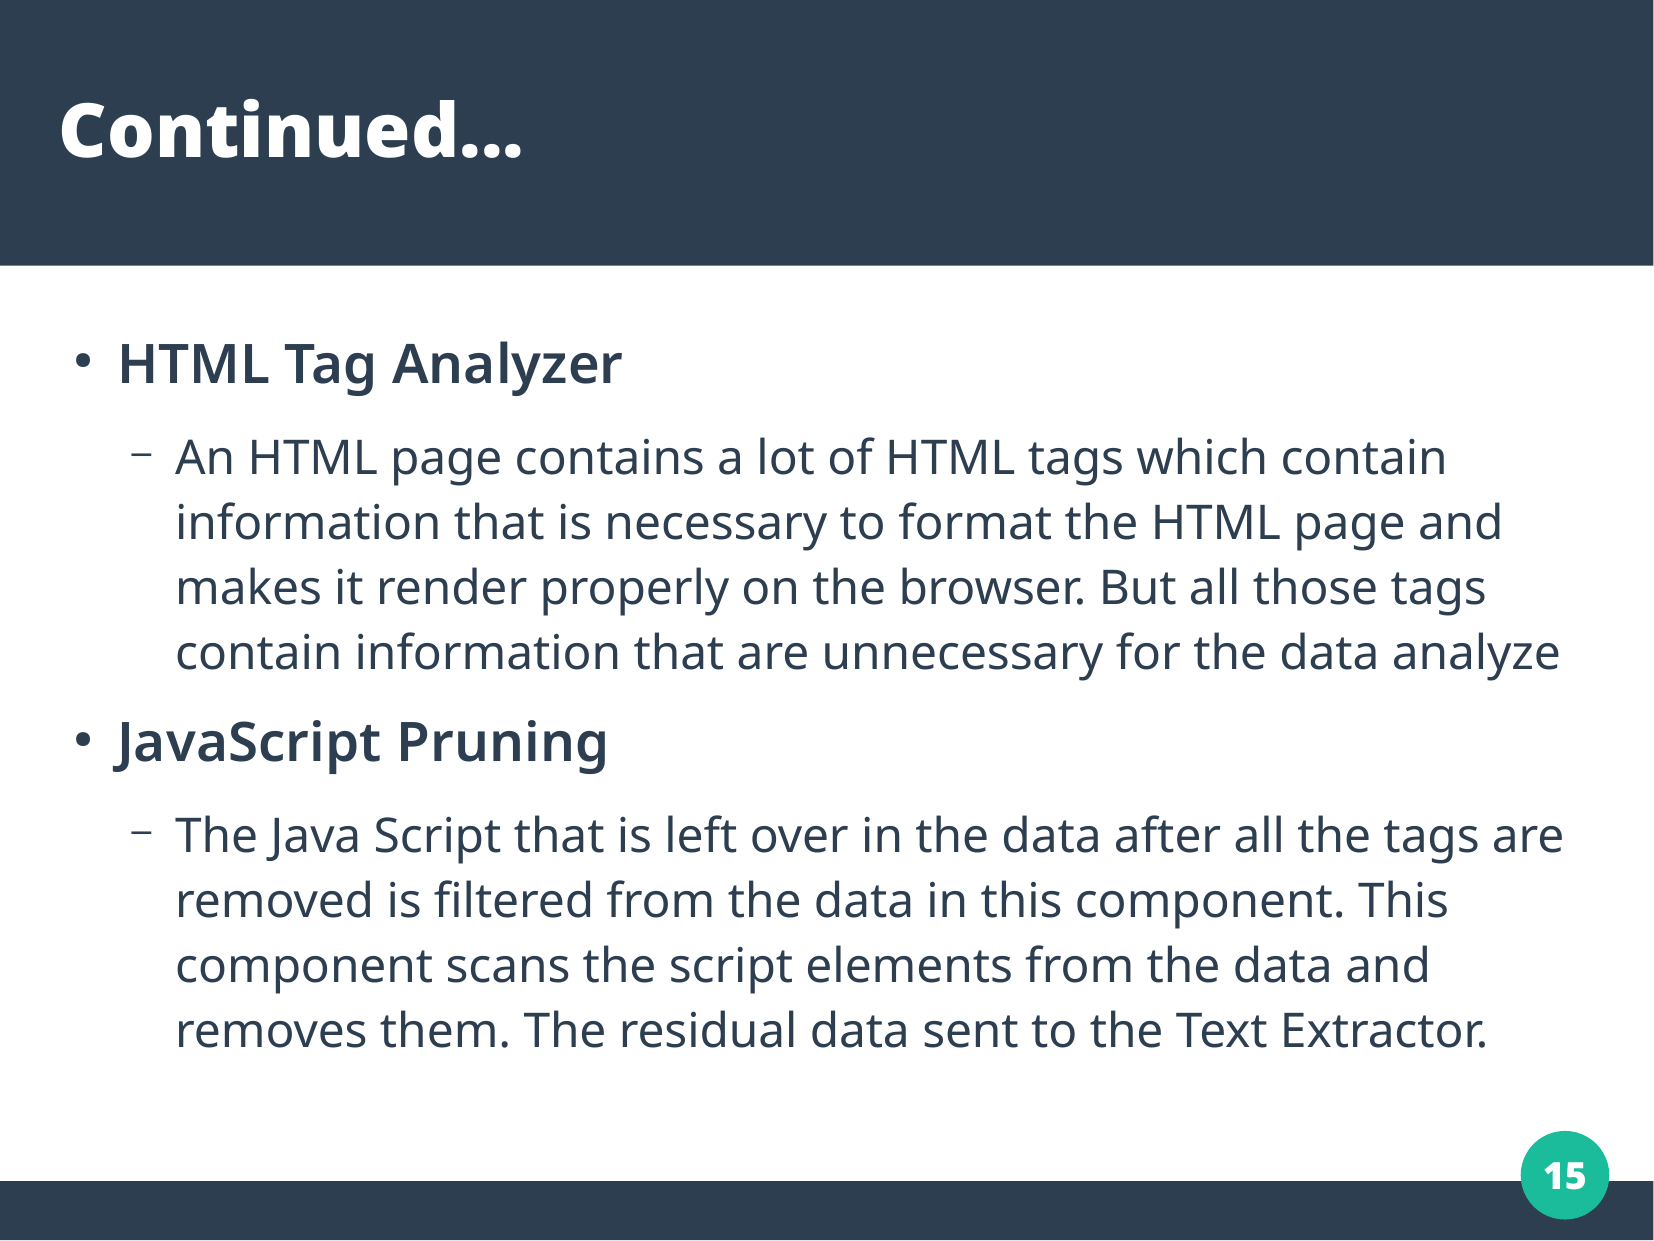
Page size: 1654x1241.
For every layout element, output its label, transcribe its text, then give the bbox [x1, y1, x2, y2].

list HTML Tag Analyzer An HTML page contains a lot of HTML tags which contain information that is necessary to format the HTML page and makes it render properly on the browser. But all those tags contain information that are unnecessary for the data analyze JavaScript Pruning The Java Script that is left over in the data after all the tags are removed is filtered from the data in this component. This component scans the script elements from the data and removes them. The residual data sent to the Text Extractor. [59, 324, 1595, 1152]
title Continued... [59, 49, 1595, 207]
